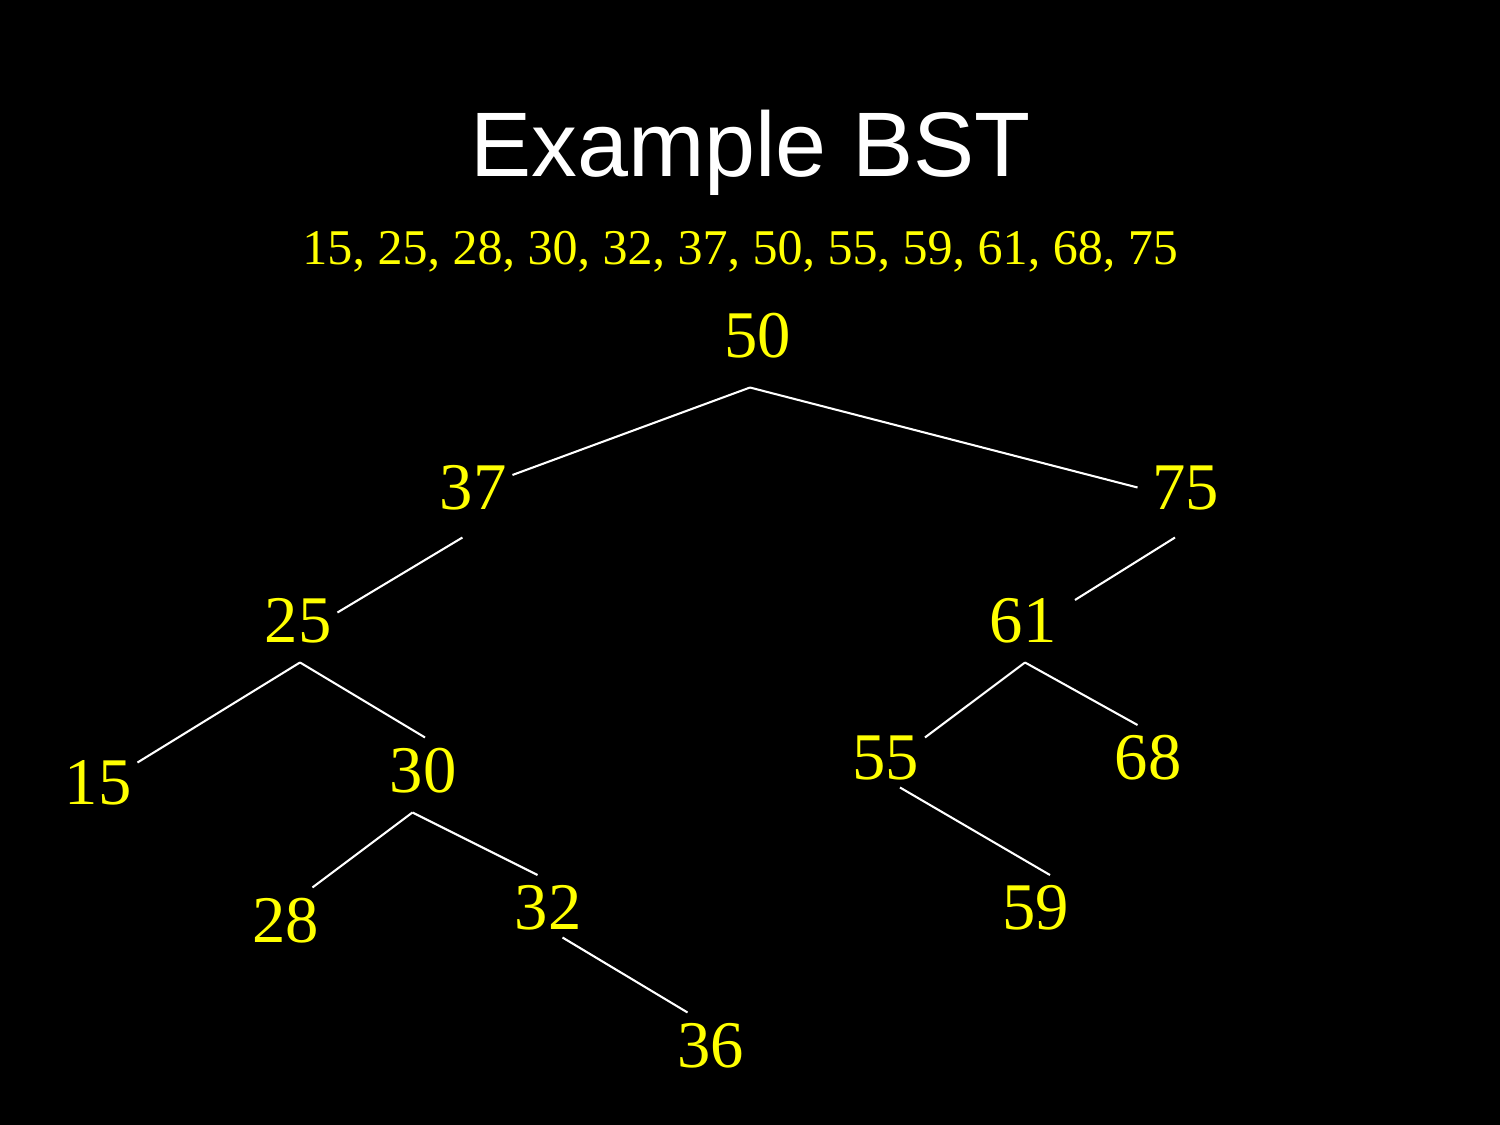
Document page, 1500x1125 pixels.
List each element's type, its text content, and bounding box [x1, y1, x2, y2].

text_box 37 [425, 442, 522, 532]
text_box 75 [1137, 442, 1235, 532]
text_box 61 [975, 574, 1072, 665]
text_box 15 [50, 737, 147, 827]
text_box 59 [987, 862, 1085, 952]
text_box 50 [709, 290, 807, 381]
text_box 36 [662, 999, 760, 1090]
text_box 28 [237, 874, 335, 965]
text_box 25 [250, 574, 347, 665]
text_box 68 [1100, 712, 1197, 802]
text_box 30 [375, 724, 472, 815]
text_box 55 [837, 712, 935, 802]
text_box 32 [500, 862, 597, 952]
title Example BST [22, 50, 1480, 240]
text_box 15, 25, 28, 30, 32, 37, 50, 55, 59, 61, 68, 75 [287, 212, 1193, 284]
